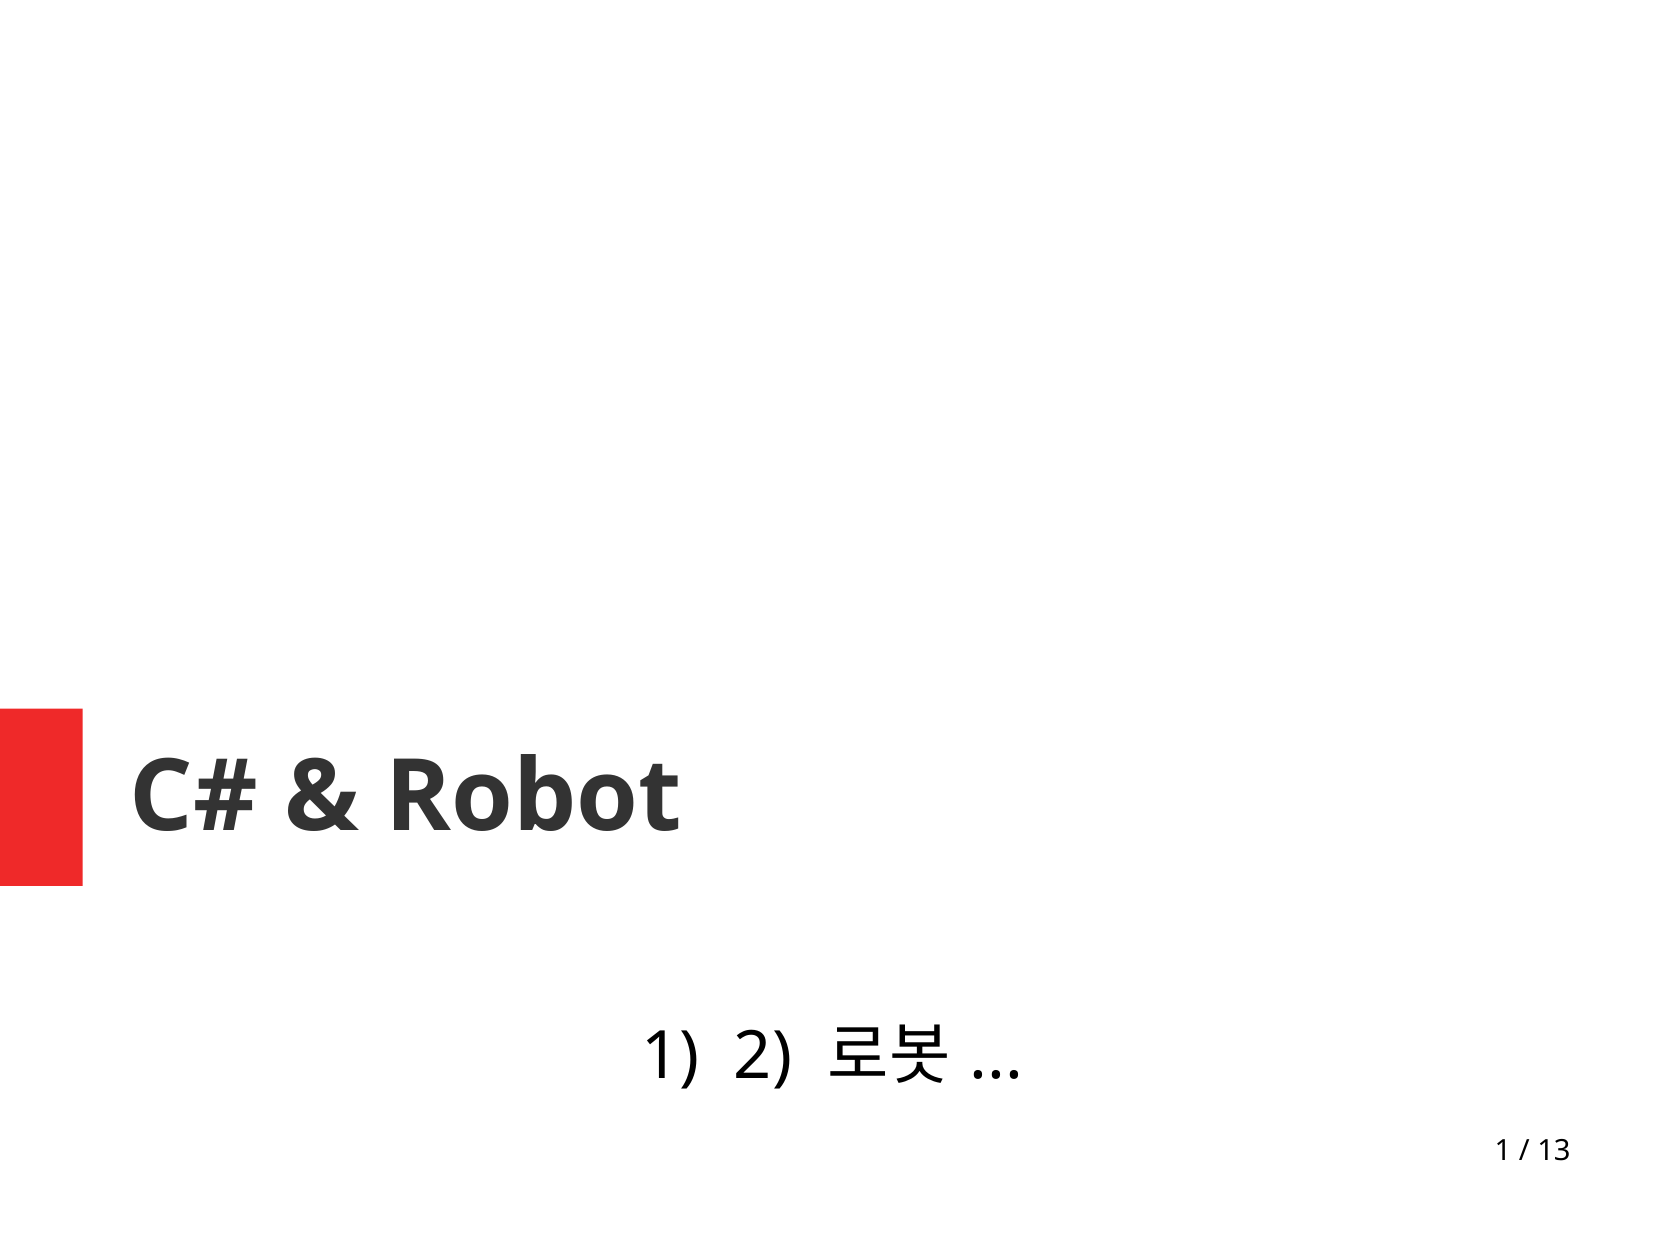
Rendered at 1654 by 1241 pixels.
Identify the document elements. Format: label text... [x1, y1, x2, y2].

subtitle 1) 2) 로봇... [129, 968, 1536, 1130]
title C# & Robot [129, 655, 1536, 928]
